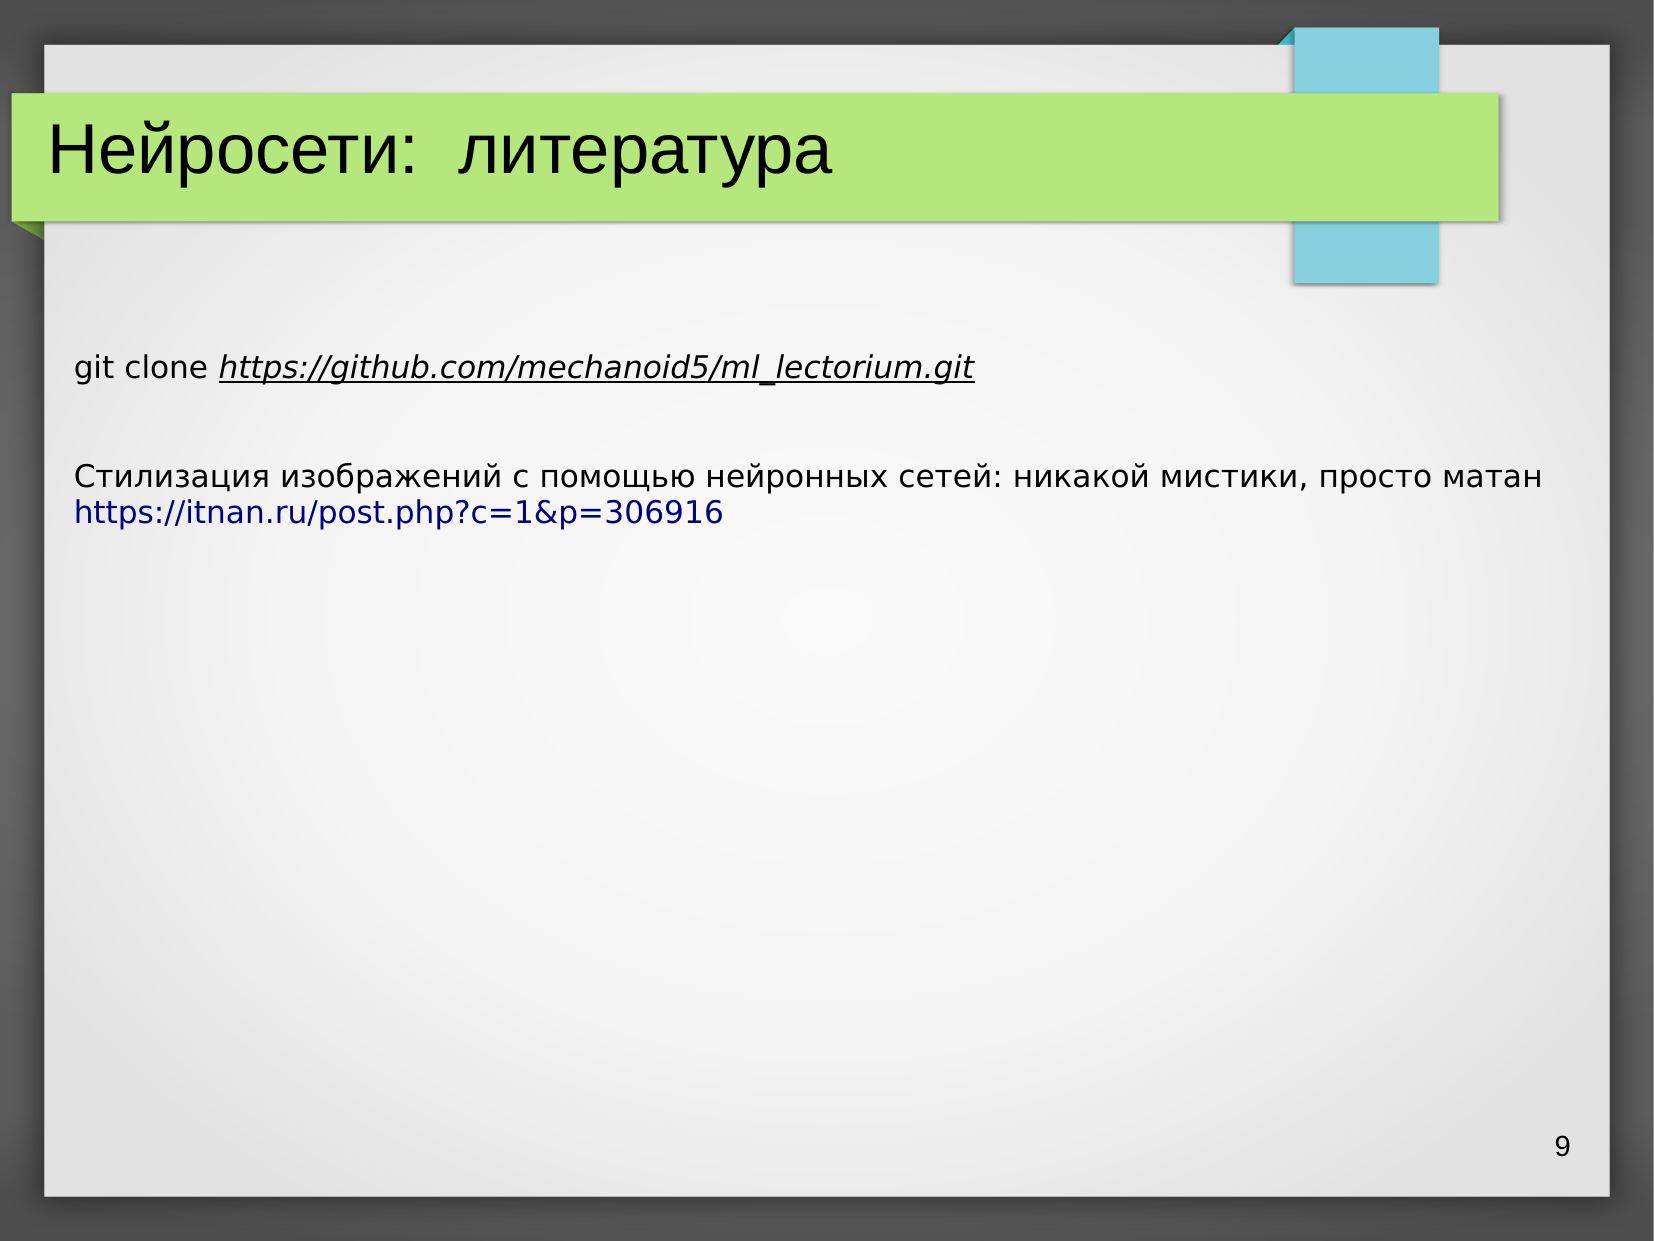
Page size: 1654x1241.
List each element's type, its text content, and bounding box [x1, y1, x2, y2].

text_box git clone https://github.com/mechanoid5/ml_lectorium.git Стилизация изображений с помощью нейронных сетей: никакой мистики, просто матан https://itnan.ru/post.php?c=1&p=306916 [59, 342, 1595, 794]
picture [0, 0, 1654, 1241]
title Нейросети: литература [47, 96, 1536, 201]
